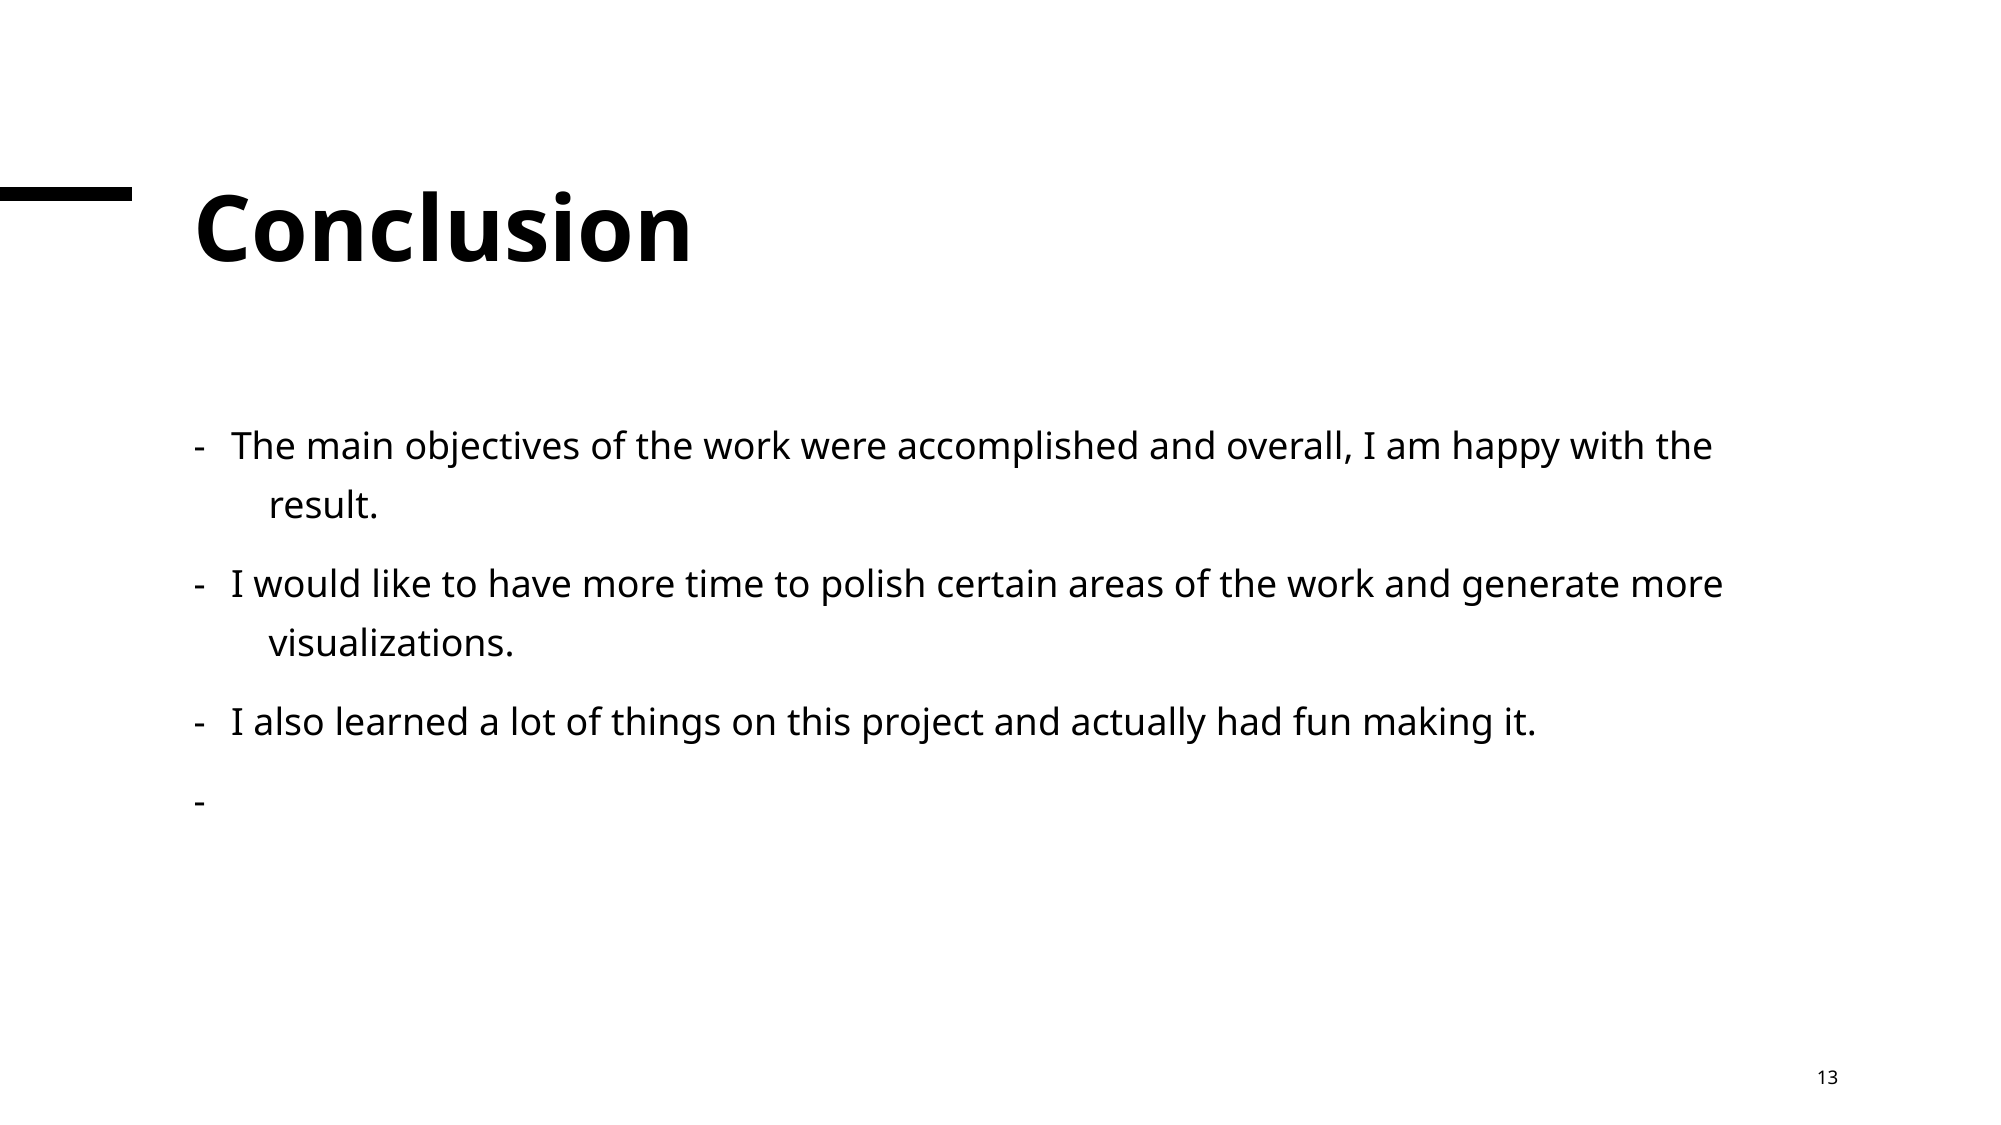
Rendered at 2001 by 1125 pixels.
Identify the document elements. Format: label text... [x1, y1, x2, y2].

title Conclusion [178, 178, 1807, 392]
text_box ‹#› [1801, 1048, 1956, 1109]
list The main objectives of the work were accomplished and overall, I am happy with the result. I would like to have more time to polish certain areas of the work and generate more visualizations. I also learned a lot of things on this project and actually had fun making it. [178, 401, 1807, 1032]
